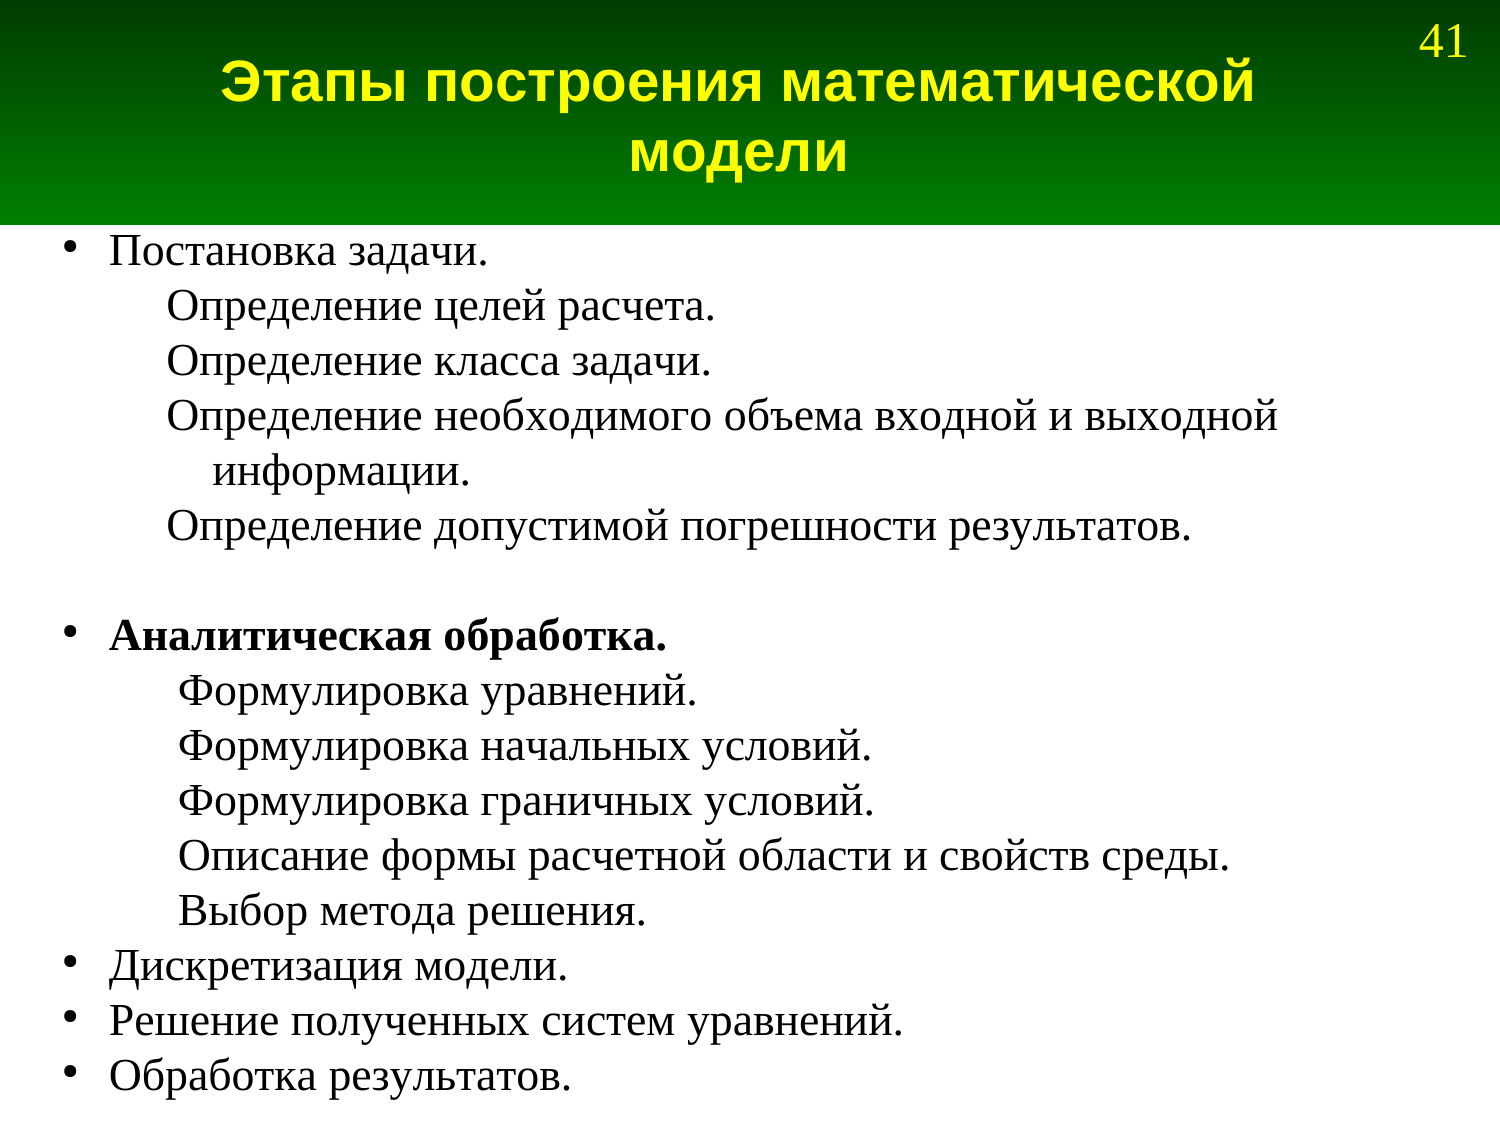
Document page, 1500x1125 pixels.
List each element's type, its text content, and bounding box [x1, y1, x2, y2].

text_box Постановка задачи. Определение целей расчета. Определение класса задачи. Определение необходимого объема входной и выходной информации. Определение допустимой погрешности результатов. Аналитическая обработка. Формулировка уравнений. Формулировка начальных условий. Формулировка граничных условий. Описание формы расчетной области и свойств среды. Выбор метода решения. Дискретизация модели. Решение полученных систем уравнений. Обработка результатов. [47, 212, 1477, 1125]
title Этапы построения математической модели [88, 18, 1389, 207]
